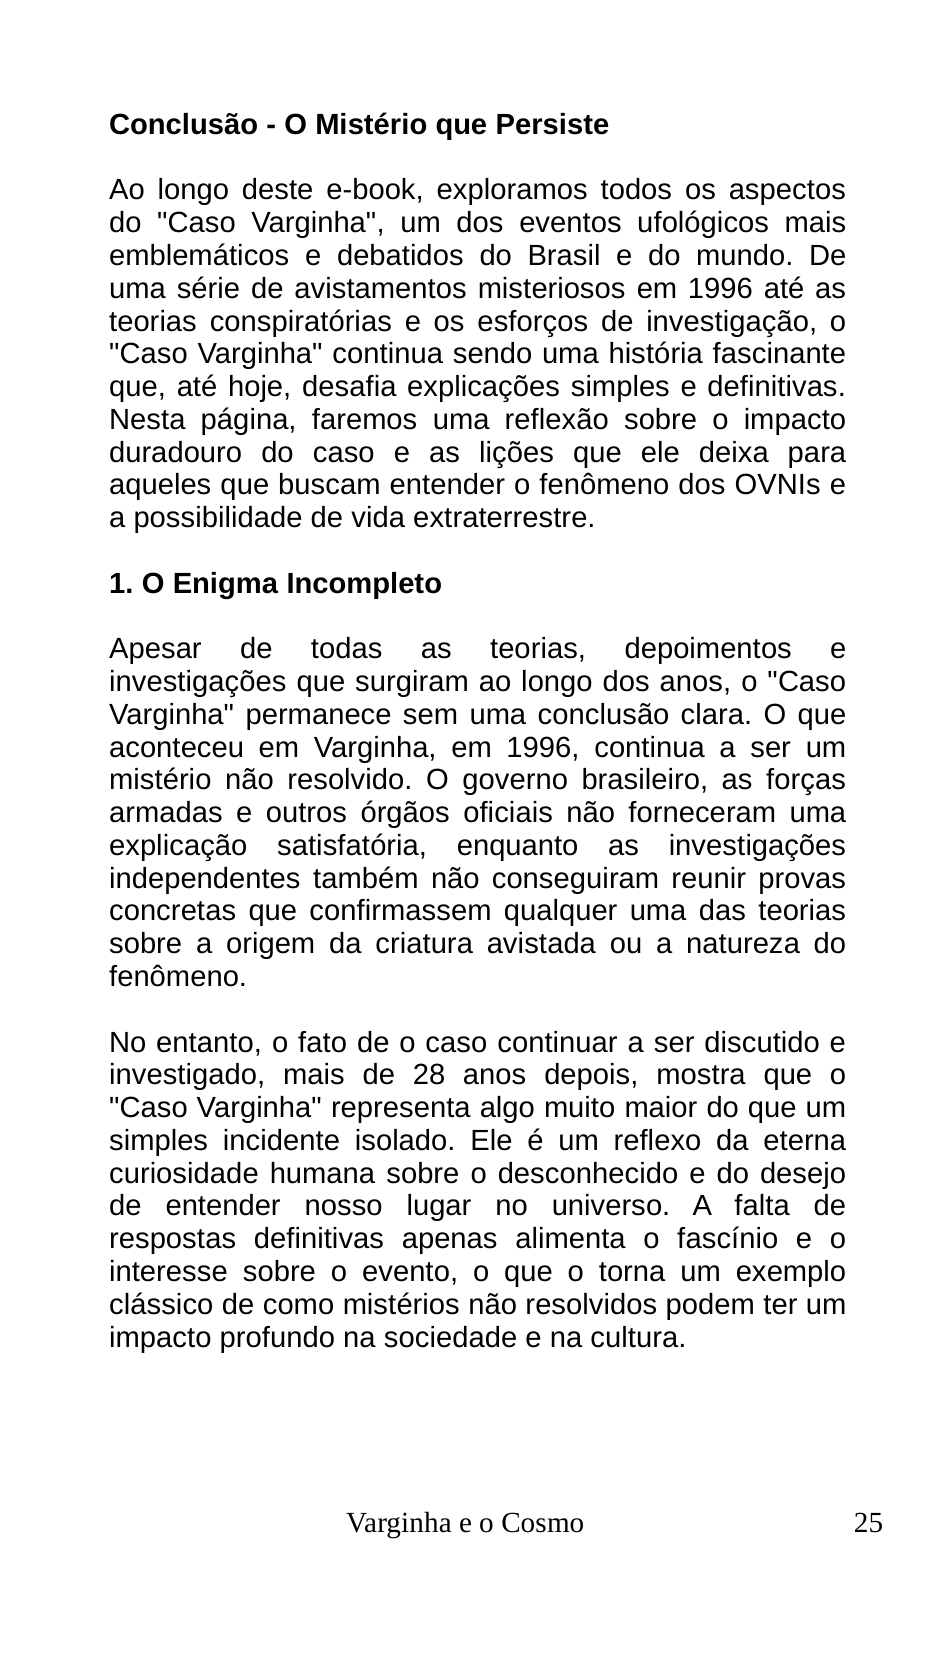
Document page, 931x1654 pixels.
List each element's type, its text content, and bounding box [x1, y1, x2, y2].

text_box Conclusão - O Mistério que Persiste Ao longo deste e-book, exploramos todos os aspectos do "Caso Varginha", um dos eventos ufológicos mais emblemáticos e debatidos do Brasil e do mundo. De uma série de avistamentos misteriosos em 1996 até as teorias conspiratórias e os esforços de investigação, o "Caso Varginha" continua sendo uma história fascinante que, até hoje, desafia explicações simples e definitivas. Nesta página, faremos uma reflexão sobre o impacto duradouro do caso e as lições que ele deixa para aqueles que buscam entender o fenômeno dos OVNIs e a possibilidade de vida extraterrestre. 1. O Enigma Incompleto Apesar de todas as teorias, depoimentos e investigações que surgiram ao longo dos anos, o "Caso Varginha" permanece sem uma conclusão clara. O que aconteceu em Varginha, em 1996, continua a ser um mistério não resolvido. O governo brasileiro, as forças armadas e outros órgãos oficiais não forneceram uma explicação satisfatória, enquanto as investigações independentes também não conseguiram reunir provas concretas que confirmassem qualquer uma das teorias sobre a origem da criatura avistada ou a natureza do fenômeno. No entanto, o fato de o caso continuar a ser discutido e investigado, mais de 28 anos depois, mostra que o "Caso Varginha" representa algo muito maior do que um simples incidente isolado. Ele é um reflexo da eterna curiosidade humana sobre o desconhecido e do desejo de entender nosso lugar no universo. A falta de respostas definitivas apenas alimenta o fascínio e o interesse sobre o evento, o que o torna um exemplo clássico de como mistérios não resolvidos podem ter um impacto profundo na sociedade e na cultura. [94, 100, 863, 1427]
